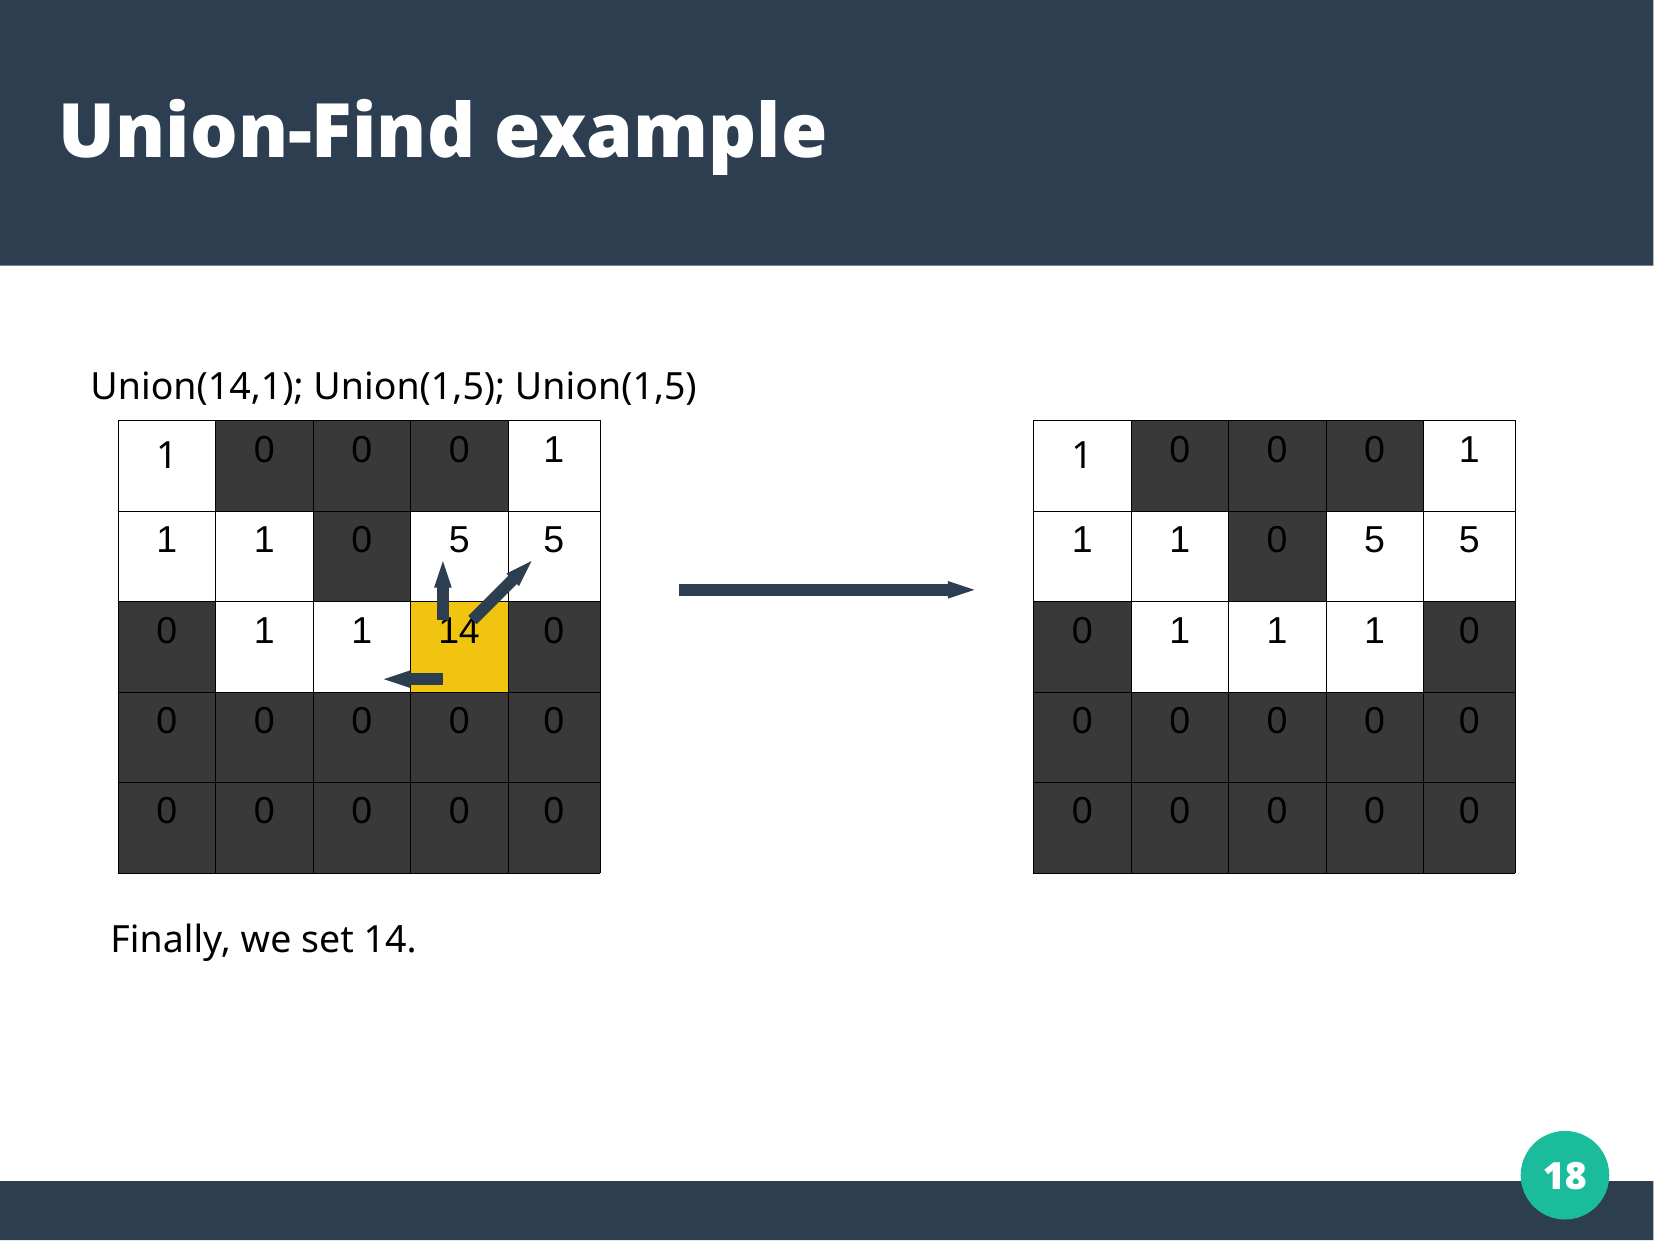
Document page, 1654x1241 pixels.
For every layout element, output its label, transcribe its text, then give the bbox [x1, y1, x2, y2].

table_cell 1 [216, 602, 313, 692]
table_cell 1 [1034, 512, 1131, 601]
table_cell 0 [411, 783, 508, 873]
table_cell 0 [1229, 693, 1326, 782]
table_cell 0 [1229, 783, 1326, 873]
table_cell 1 [1132, 602, 1228, 692]
table_cell 0 [1034, 783, 1131, 873]
table_cell 0 [119, 783, 215, 873]
table_cell 5 [1424, 512, 1515, 601]
table_header 1 [509, 421, 600, 511]
title Union-Find example [59, 49, 1595, 207]
table_cell 0 [314, 783, 410, 873]
table_cell 0 [1327, 783, 1423, 873]
table_cell 0 [119, 693, 215, 782]
table_cell 0 [1132, 693, 1228, 782]
table_header 1 [1034, 421, 1131, 511]
table_cell 0 [216, 693, 313, 782]
table_cell 0 [1327, 693, 1423, 782]
table_cell 0 [509, 602, 600, 692]
text_box Finally, we set 14. [95, 905, 1477, 1142]
table_header 0 [1229, 421, 1326, 511]
table_header 0 [1132, 421, 1228, 511]
table_header 1 [119, 421, 215, 511]
table_cell 5 [411, 512, 508, 601]
table_cell 0 [509, 783, 600, 873]
table_cell 1 [1132, 512, 1228, 601]
table_cell 0 [1424, 783, 1515, 873]
table_header 0 [411, 421, 508, 511]
table_cell 0 [1132, 783, 1228, 873]
table_cell 1 [1229, 602, 1326, 692]
table_cell 0 [216, 783, 313, 873]
table_cell 1 [216, 512, 313, 601]
table_cell 5 [501, 594, 508, 601]
table_cell 0 [314, 693, 410, 782]
table_cell 0 [509, 693, 600, 782]
table_cell 5 [1327, 512, 1423, 601]
table_header 1 [1424, 421, 1515, 511]
table_cell 0 [411, 693, 508, 782]
table_cell 0 [1034, 693, 1131, 782]
table_cell 0 [1424, 693, 1515, 782]
table_header 0 [1327, 421, 1423, 511]
table_cell 1 [314, 602, 410, 692]
table_cell 0 [1034, 602, 1131, 692]
table_cell 0 [1229, 512, 1326, 601]
table_cell 1 [119, 512, 215, 601]
text_box Union(14,1); Union(1,5); Union(1,5) [75, 351, 772, 414]
table_cell 14 [411, 602, 508, 692]
table_cell 1 [1327, 602, 1423, 692]
table_cell 5 [509, 512, 600, 601]
table_cell 0 [314, 512, 410, 601]
table_cell 14 [462, 622, 471, 635]
table_header 0 [314, 421, 410, 511]
table_cell 0 [1424, 602, 1515, 692]
table_cell 0 [119, 602, 215, 692]
table_header 0 [216, 421, 313, 511]
